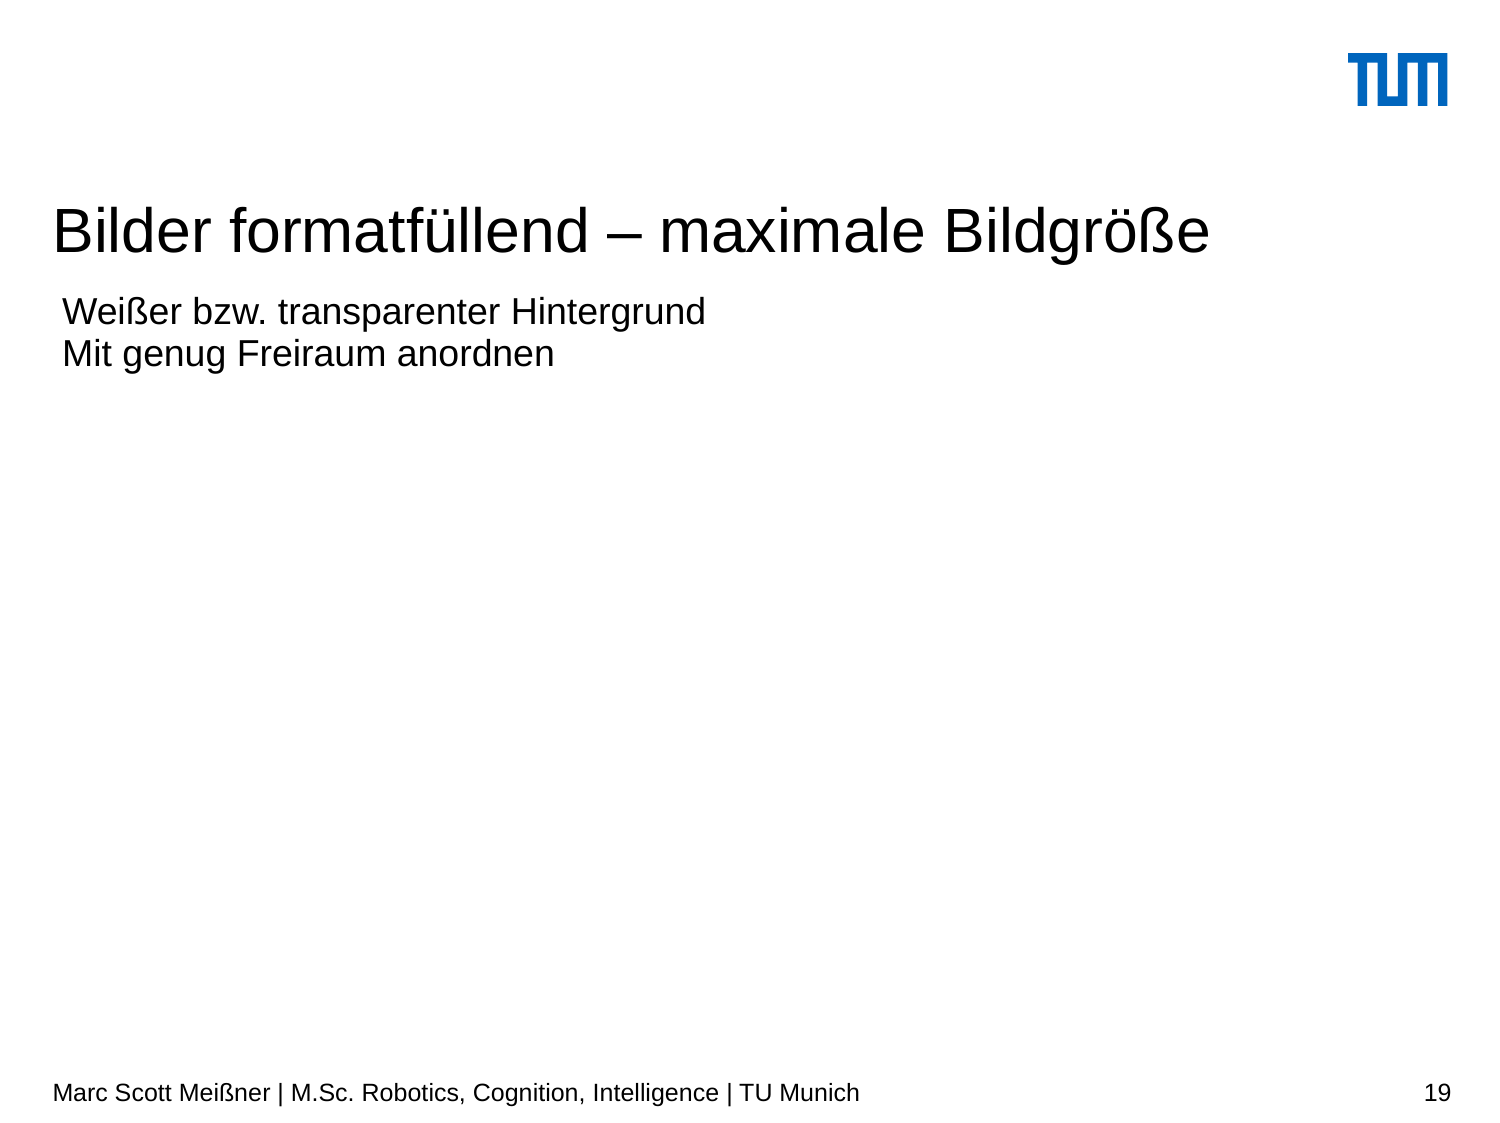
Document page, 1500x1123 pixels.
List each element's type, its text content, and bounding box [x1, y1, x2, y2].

text_box Weißer bzw. transparenter Hintergrund Mit genug Freiraum anordnen [47, 283, 1217, 383]
title Bilder formatfüllend – maximale Bildgröße [52, 195, 1453, 266]
